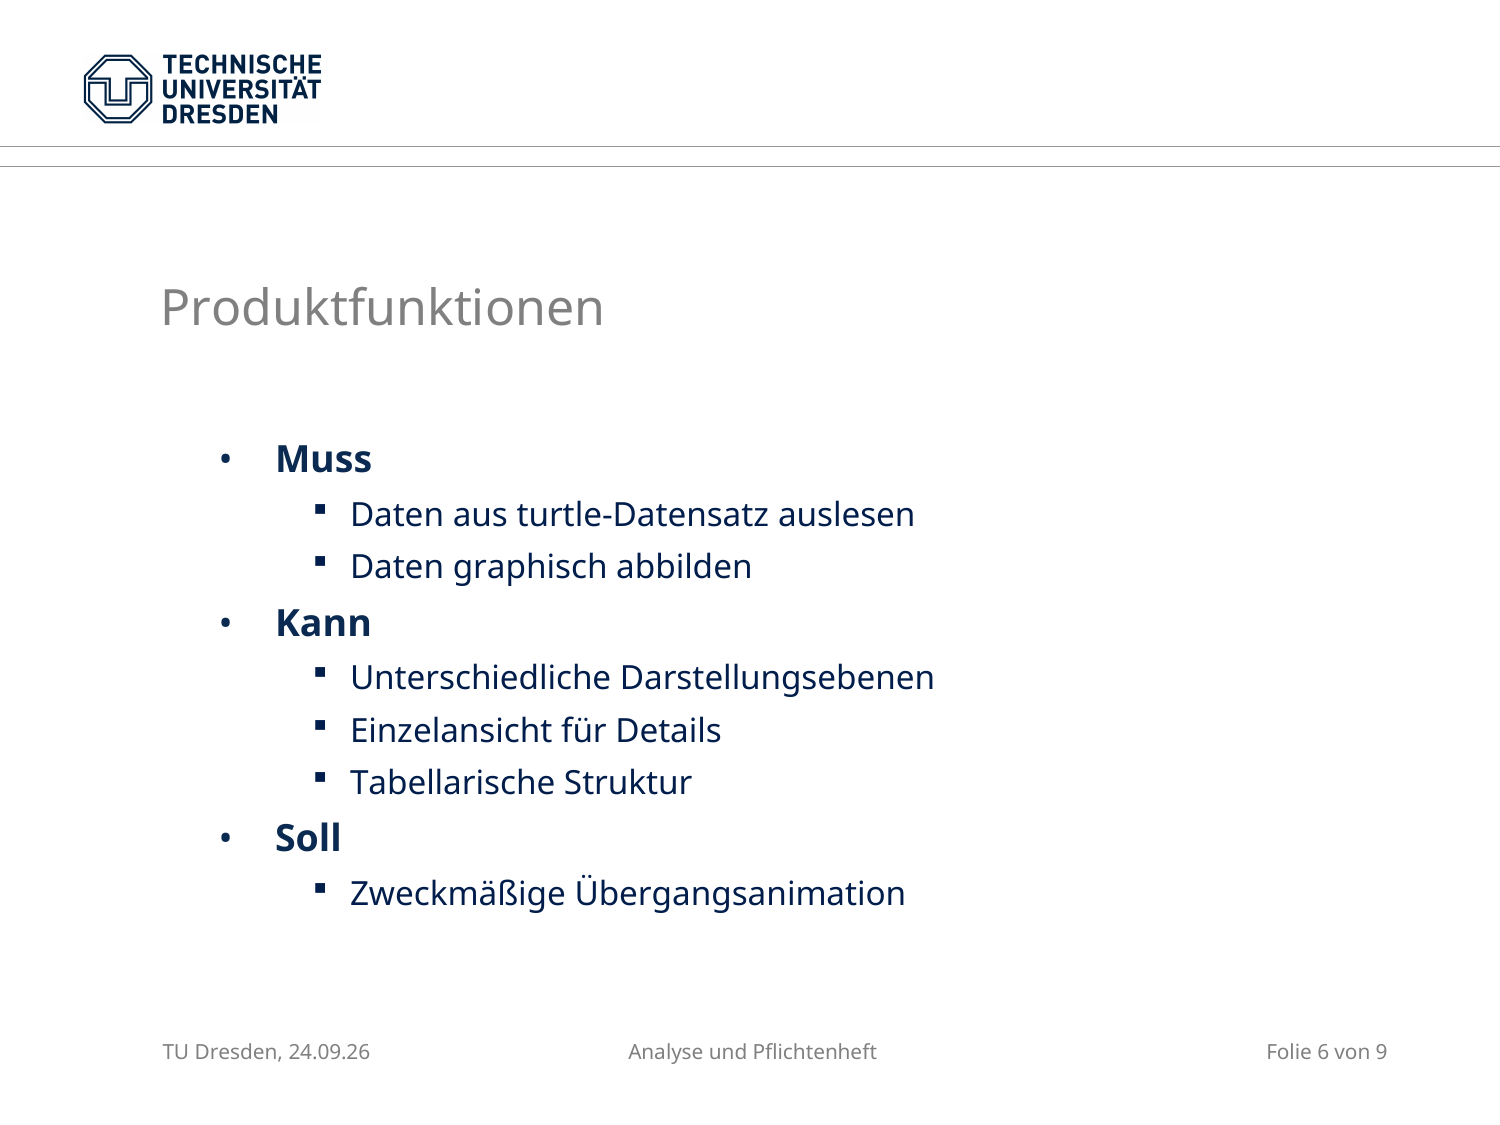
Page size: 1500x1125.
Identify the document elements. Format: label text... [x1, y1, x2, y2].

picture [83, 54, 321, 124]
title Produktfunktionen [160, 238, 1392, 374]
list Muss Daten aus turtle-Datensatz auslesen Daten graphisch abbilden Kann Unterschiedliche Darstellungsebenen Einzelansicht für Details Tabellarische Struktur Soll Zweckmäßige Übergangsanimation [162, 425, 1388, 1093]
